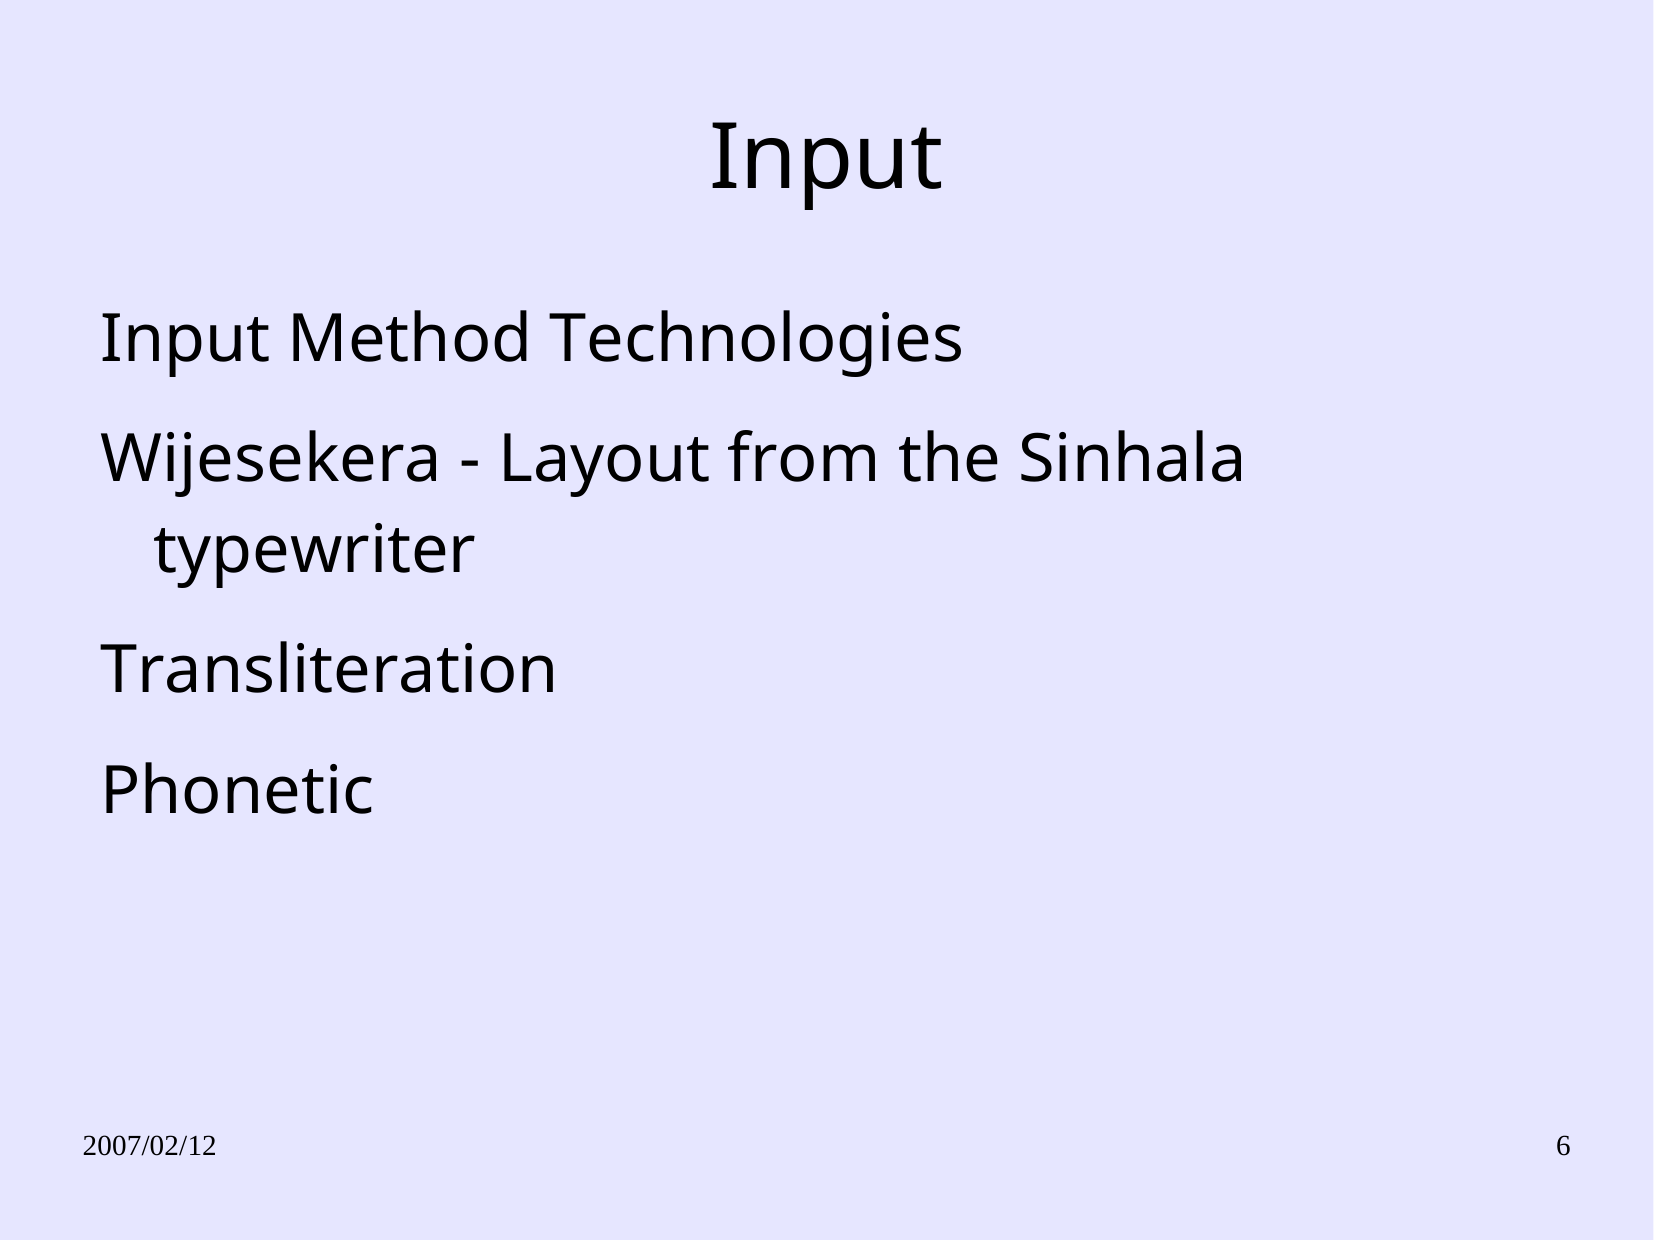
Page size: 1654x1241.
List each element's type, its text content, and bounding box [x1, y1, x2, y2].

list Input Method Technologies Wijesekera - Layout from the Sinhala typewriter Transliteration Phonetic [82, 290, 1571, 1094]
title Input [82, 56, 1571, 250]
